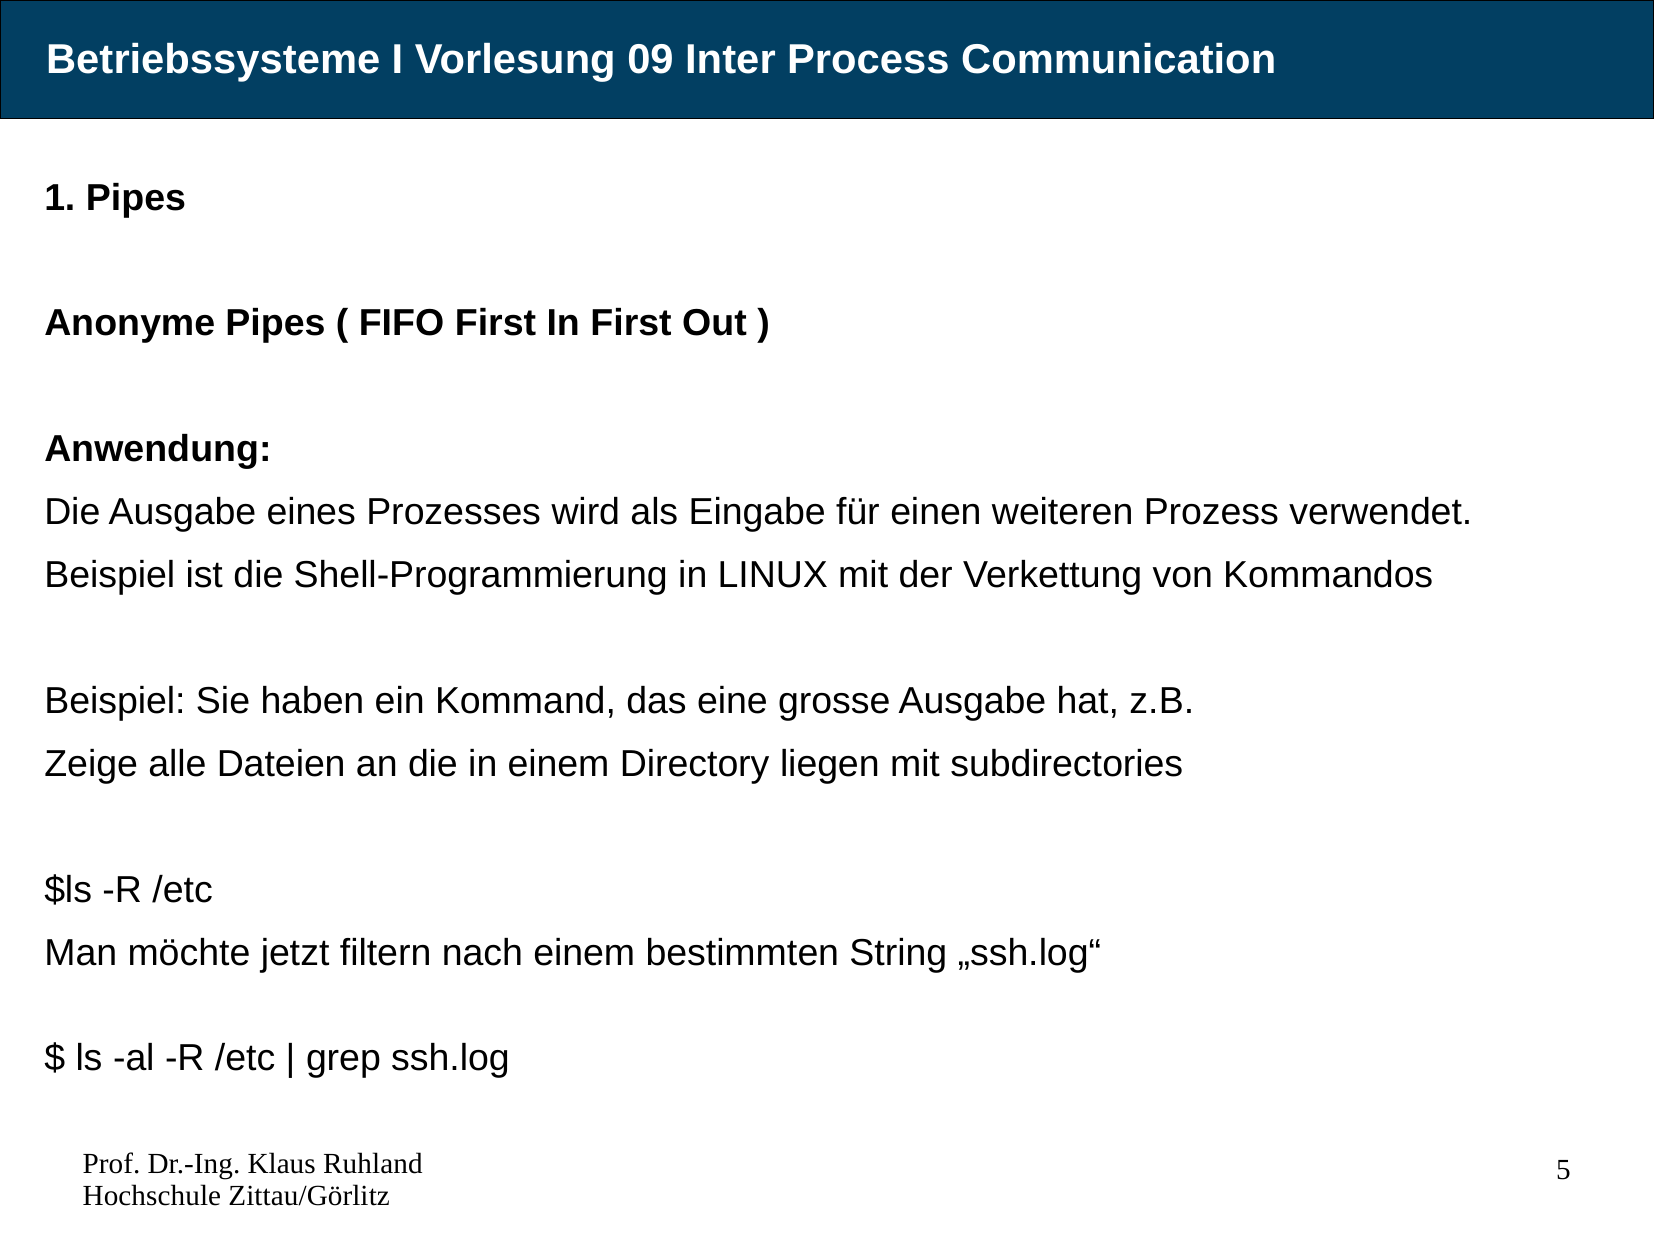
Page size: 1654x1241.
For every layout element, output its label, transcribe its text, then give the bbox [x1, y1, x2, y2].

text_box 1. Pipes Anonyme Pipes ( FIFO First In First Out ) Anwendung: Die Ausgabe eines Prozesses wird als Eingabe für einen weiteren Prozess verwendet. Beispiel ist die Shell-Programmierung in LINUX mit der Verkettung von Kommandos Beispiel: Sie haben ein Kommand, das eine grosse Ausgabe hat, z.B. Zeige alle Dateien an die in einem Directory liegen mit subdirectories $ls -R /etc Man möchte jetzt filtern nach einem bestimmten String „ssh.log“ $ ls -al -R /etc | grep ssh.log [29, 147, 1565, 1212]
